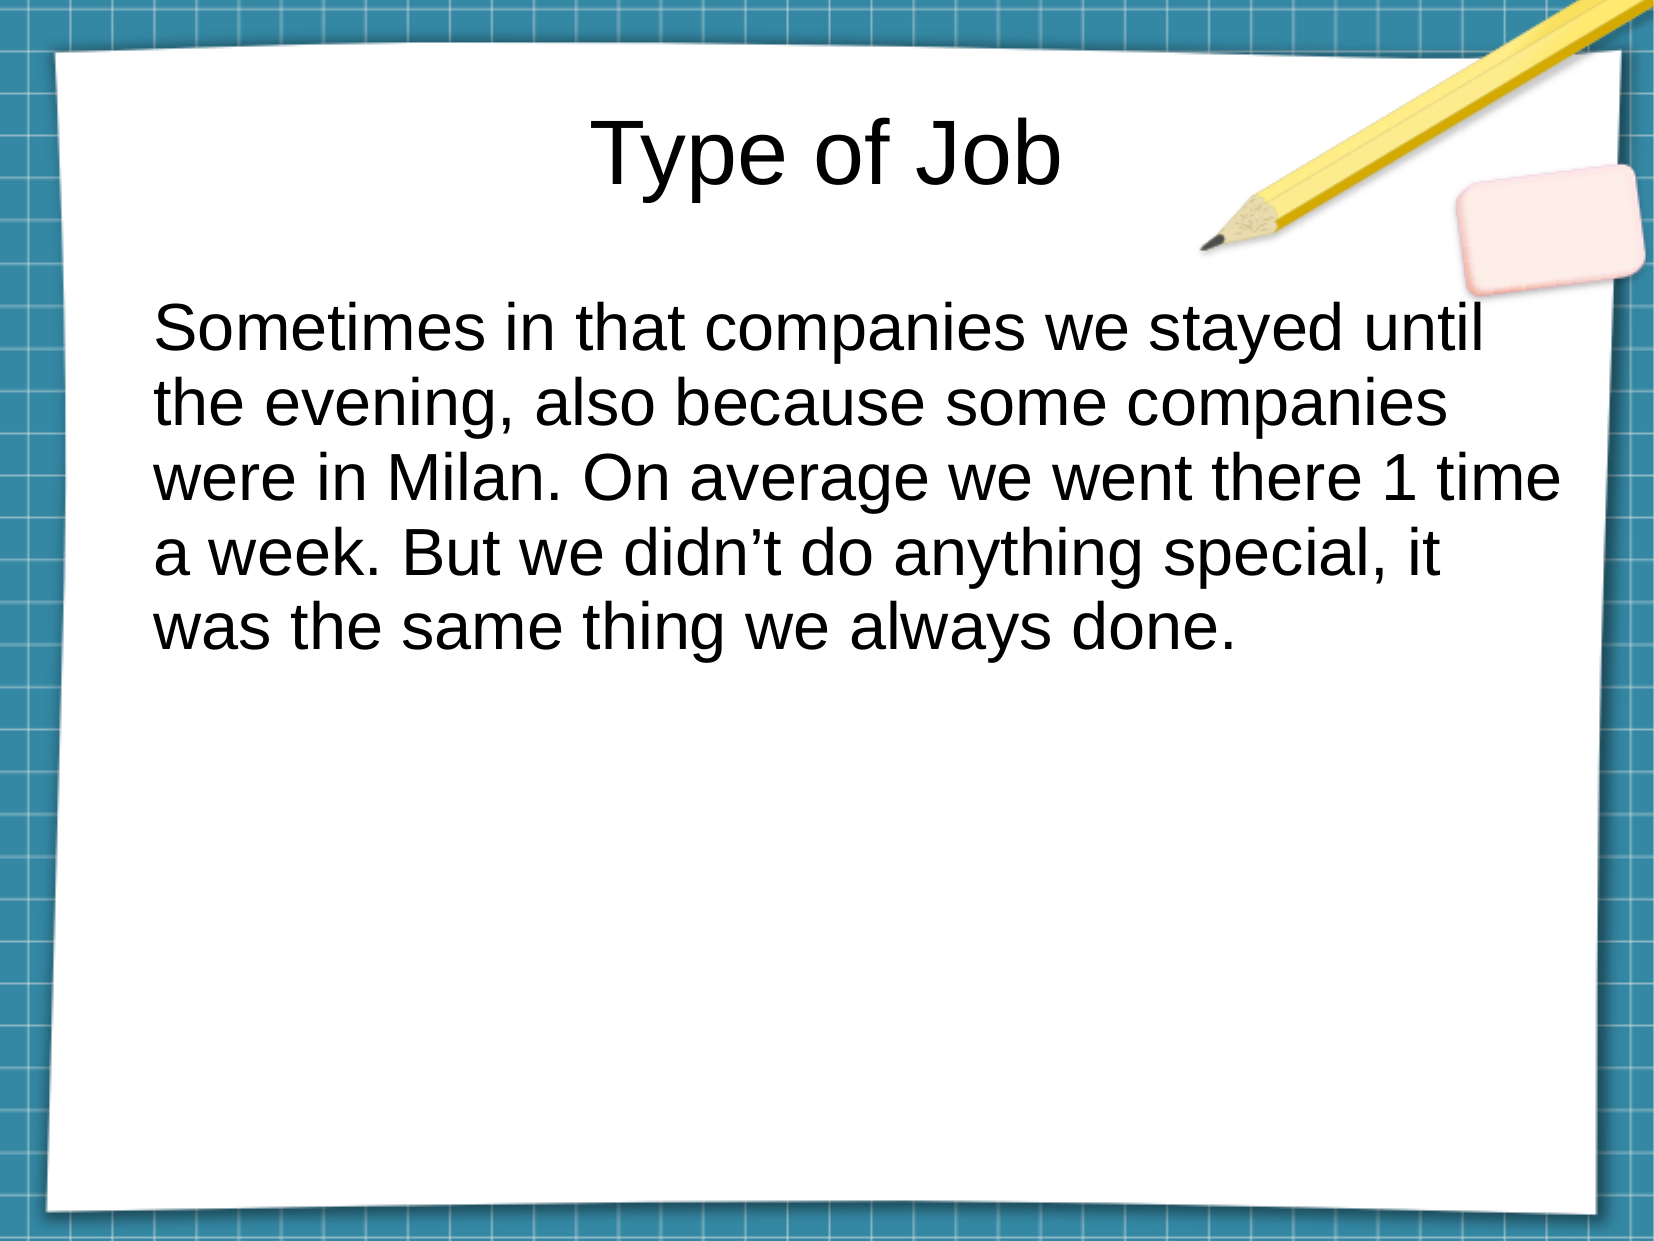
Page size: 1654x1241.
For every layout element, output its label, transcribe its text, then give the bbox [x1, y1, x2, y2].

picture [0, 0, 1654, 1241]
list Sometimes in that companies we stayed until the evening, also because some companies were in Milan. On average we went there 1 time a week. But we didn’t do anything special, it was the same thing we always done. [82, 290, 1571, 1010]
title Type of Job [82, 49, 1571, 257]
